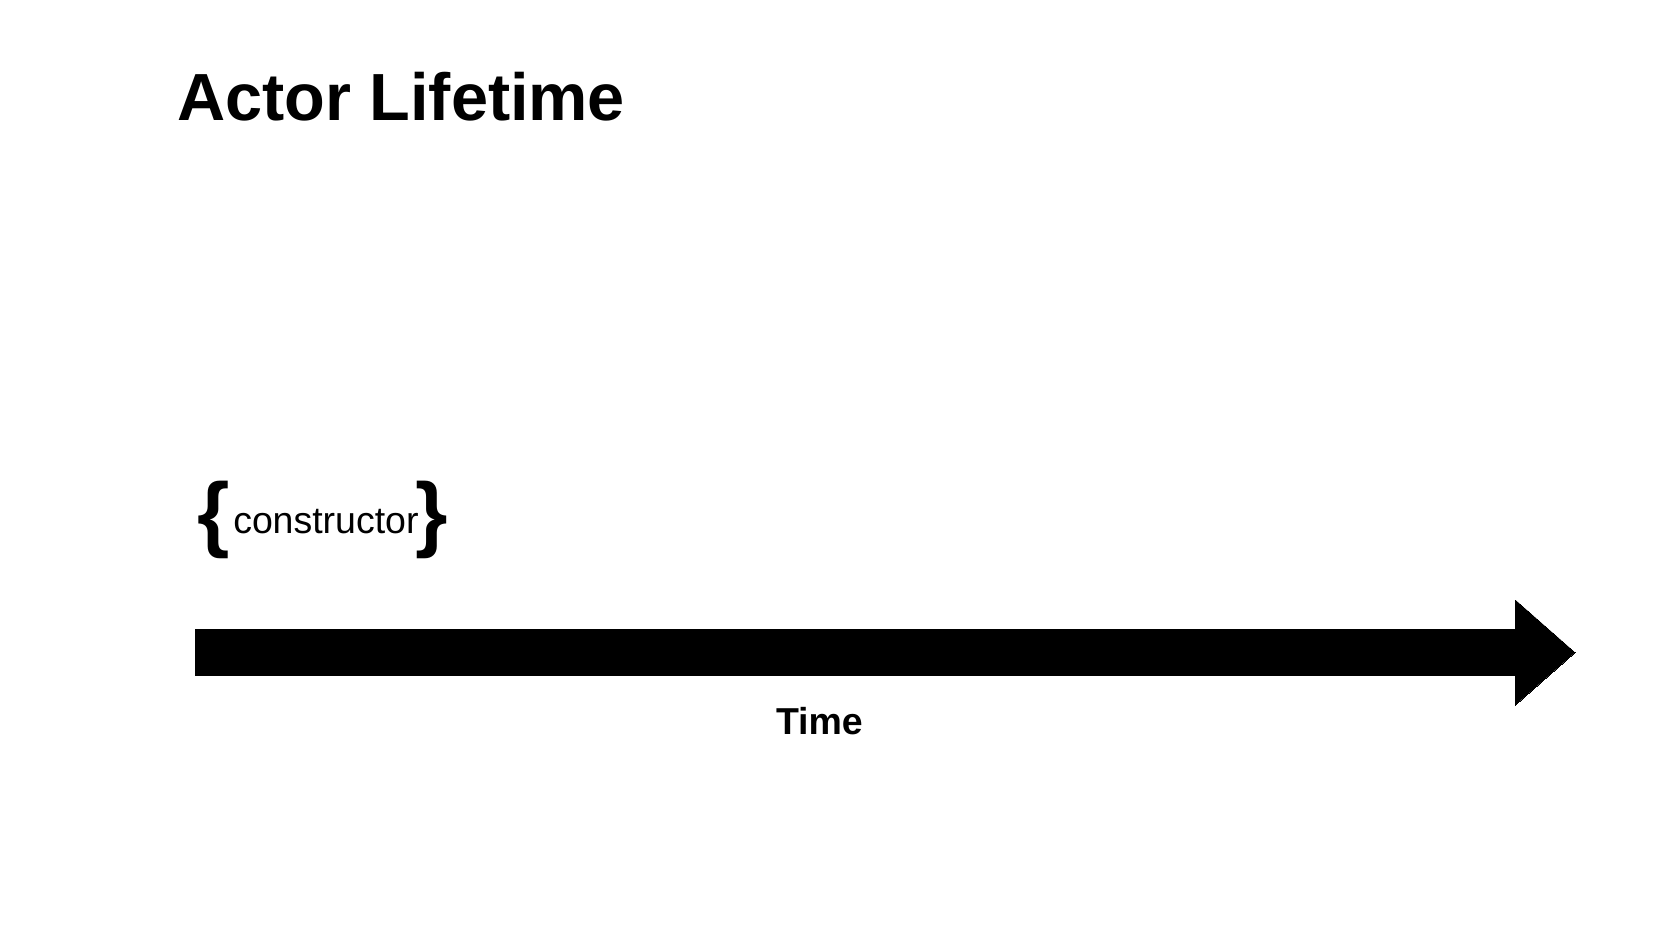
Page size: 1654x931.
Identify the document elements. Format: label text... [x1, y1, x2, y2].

list Actor Lifetime [106, 60, 1654, 151]
text_box Time [761, 693, 1347, 751]
text_box constructor [218, 491, 564, 549]
text_box { } [182, 458, 498, 567]
text_box [195, 600, 1576, 706]
